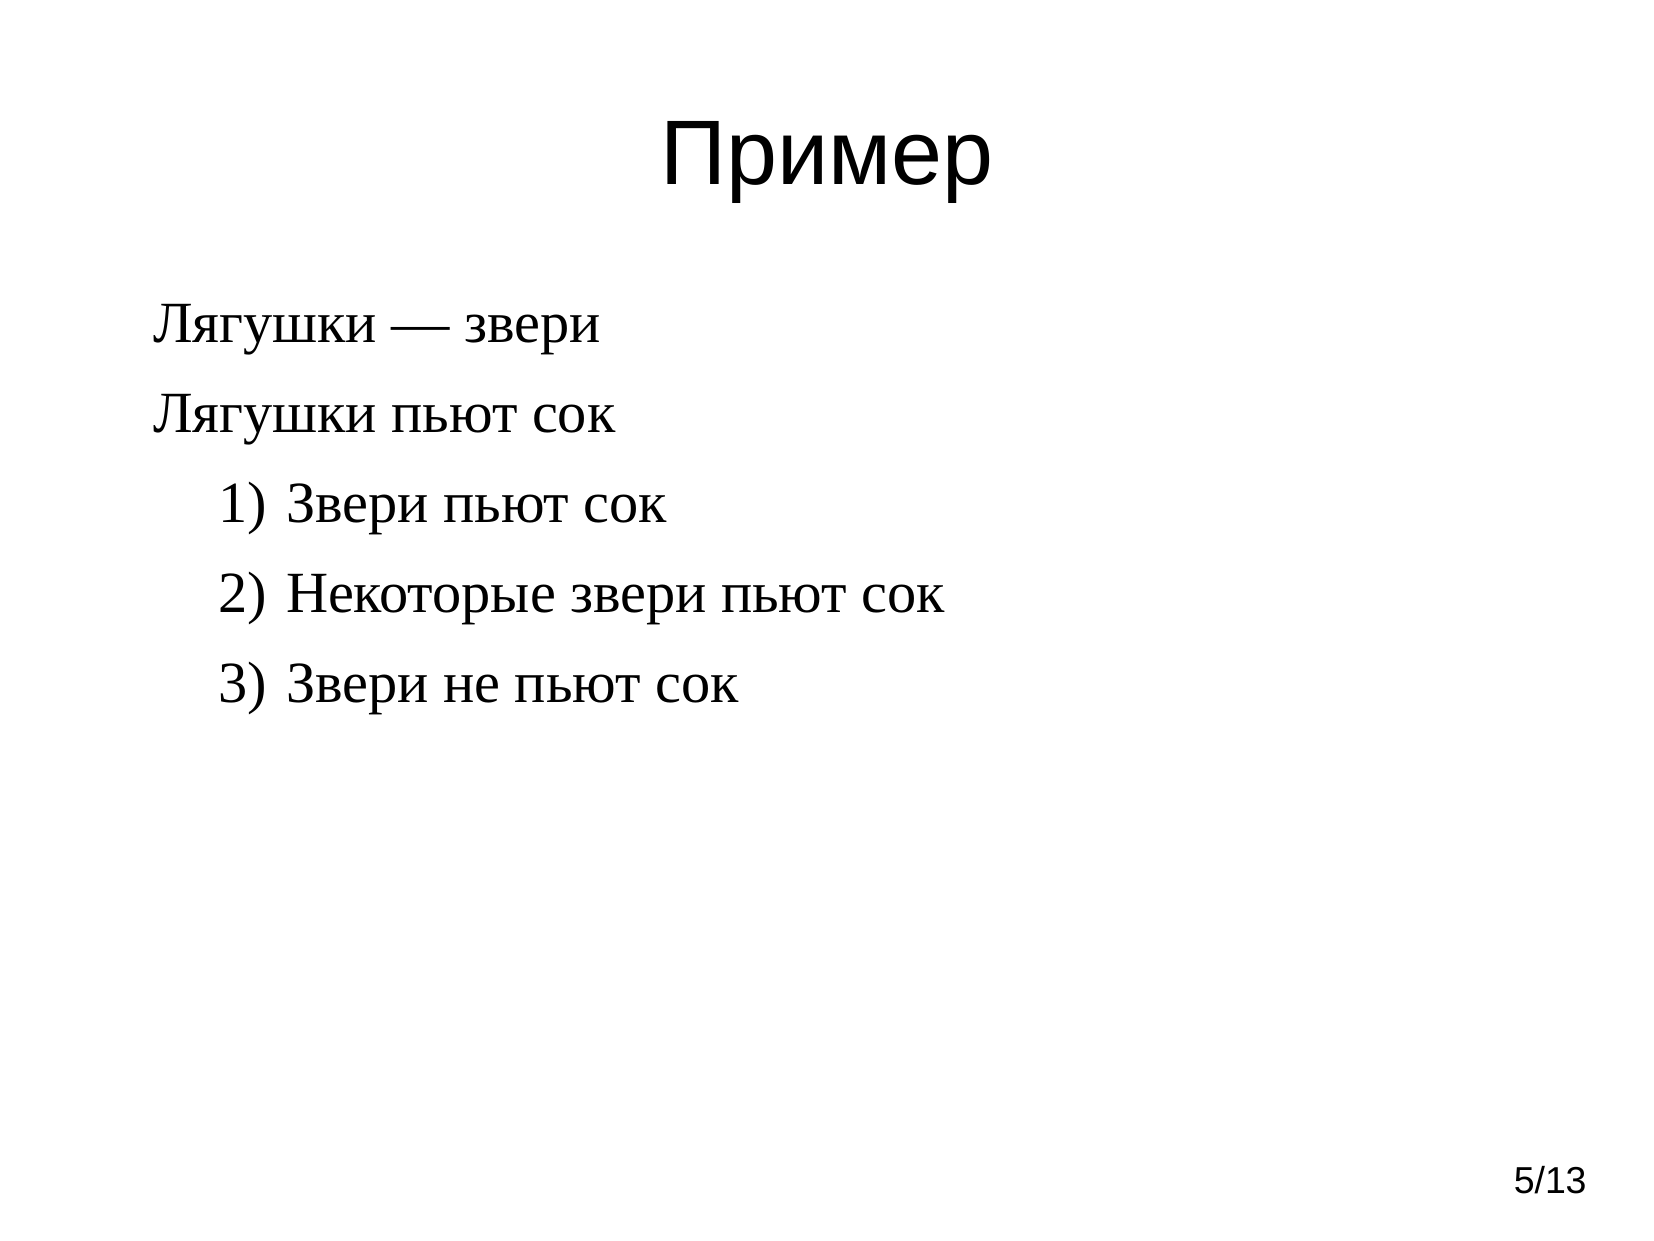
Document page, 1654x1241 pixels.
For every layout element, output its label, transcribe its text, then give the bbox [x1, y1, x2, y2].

text_box <номер>/13 [1476, 1151, 1625, 1241]
title Пример [82, 49, 1571, 257]
list Лягушки — звери Лягушки пьют сок Звери пьют сок Некоторые звери пьют сок Звери не пьют сок [82, 290, 1571, 1109]
